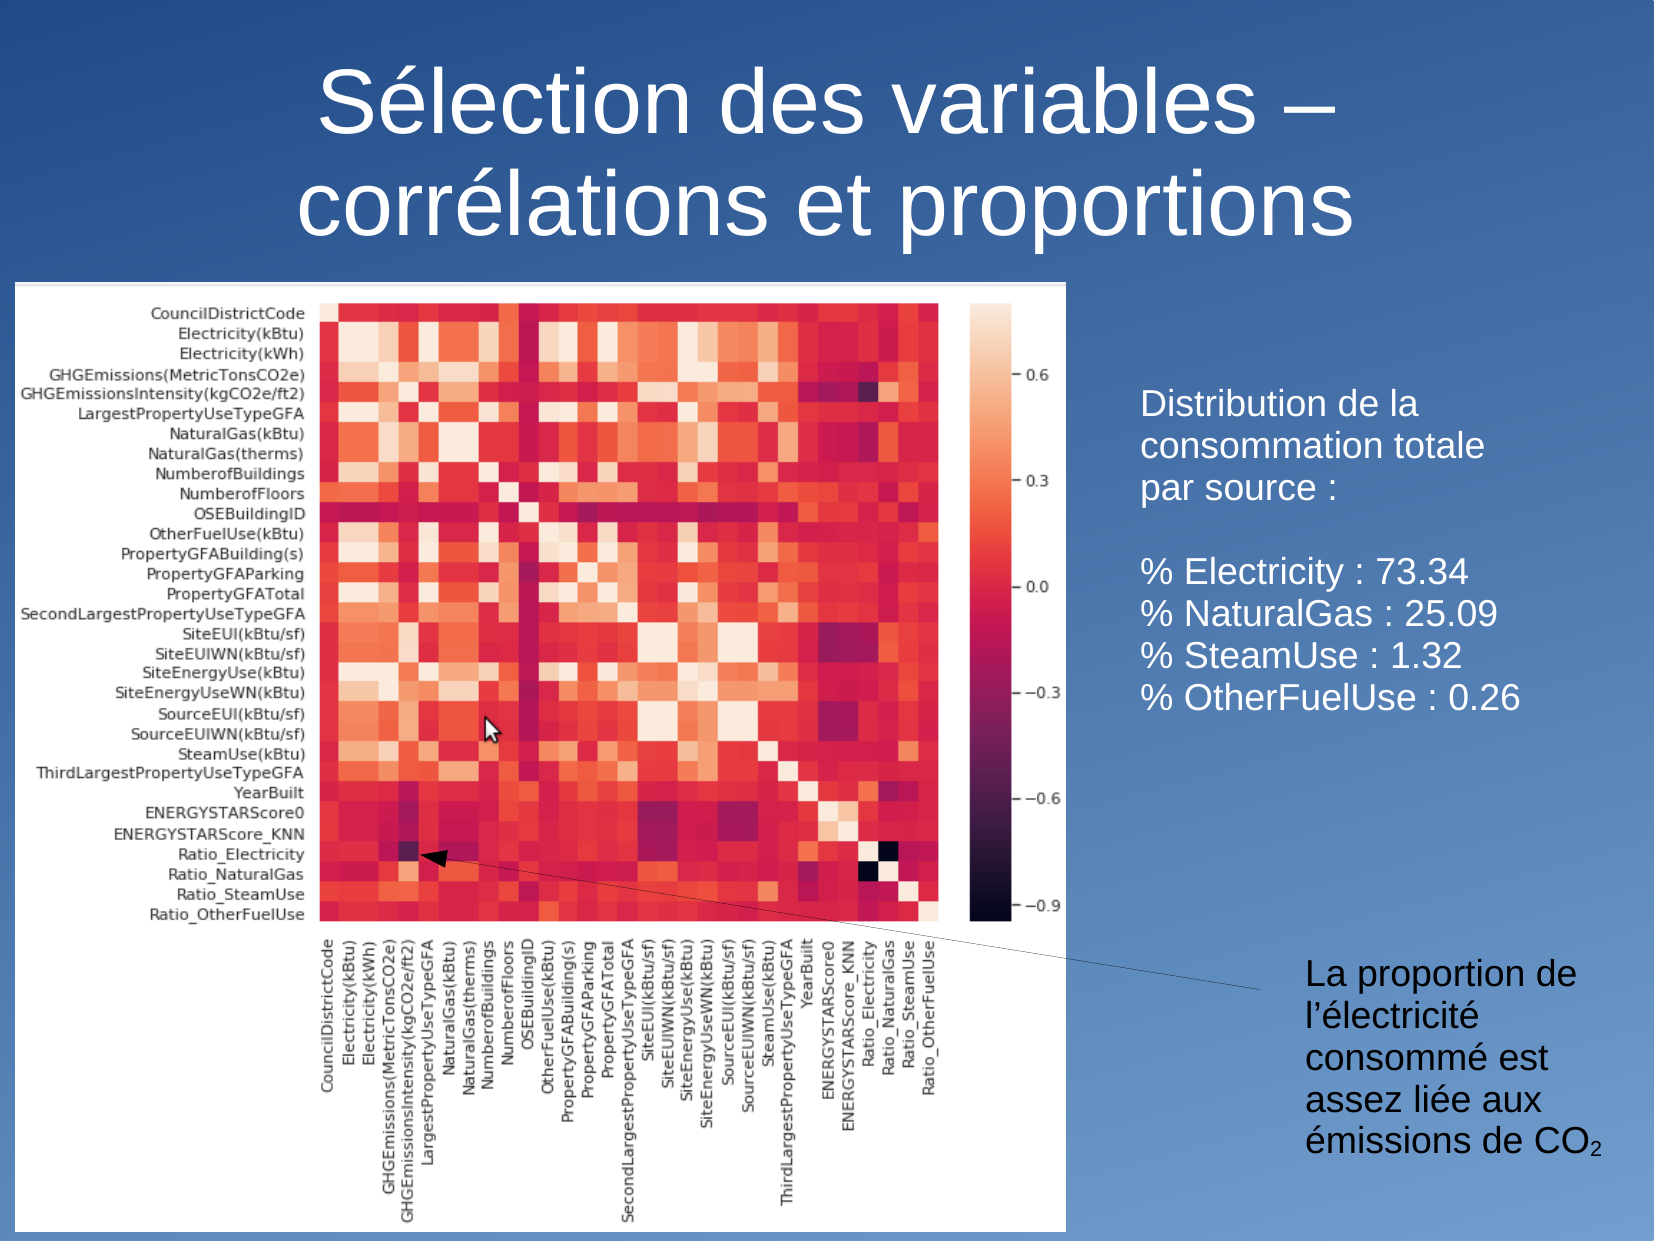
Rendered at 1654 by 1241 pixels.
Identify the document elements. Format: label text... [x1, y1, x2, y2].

text_box La proportion de l’électricité consommé est assez liée aux émissions de CO2 [1290, 944, 1654, 1182]
picture [15, 282, 1066, 1233]
title Sélection des variables – corrélations et proportions [82, 49, 1571, 257]
text_box Distribution de la consommation totale par source : % Electricity : 73.34 % NaturalGas : 25.09 % SteamUse : 1.32 % OtherFuelUse : 0.26 [1125, 374, 1561, 726]
